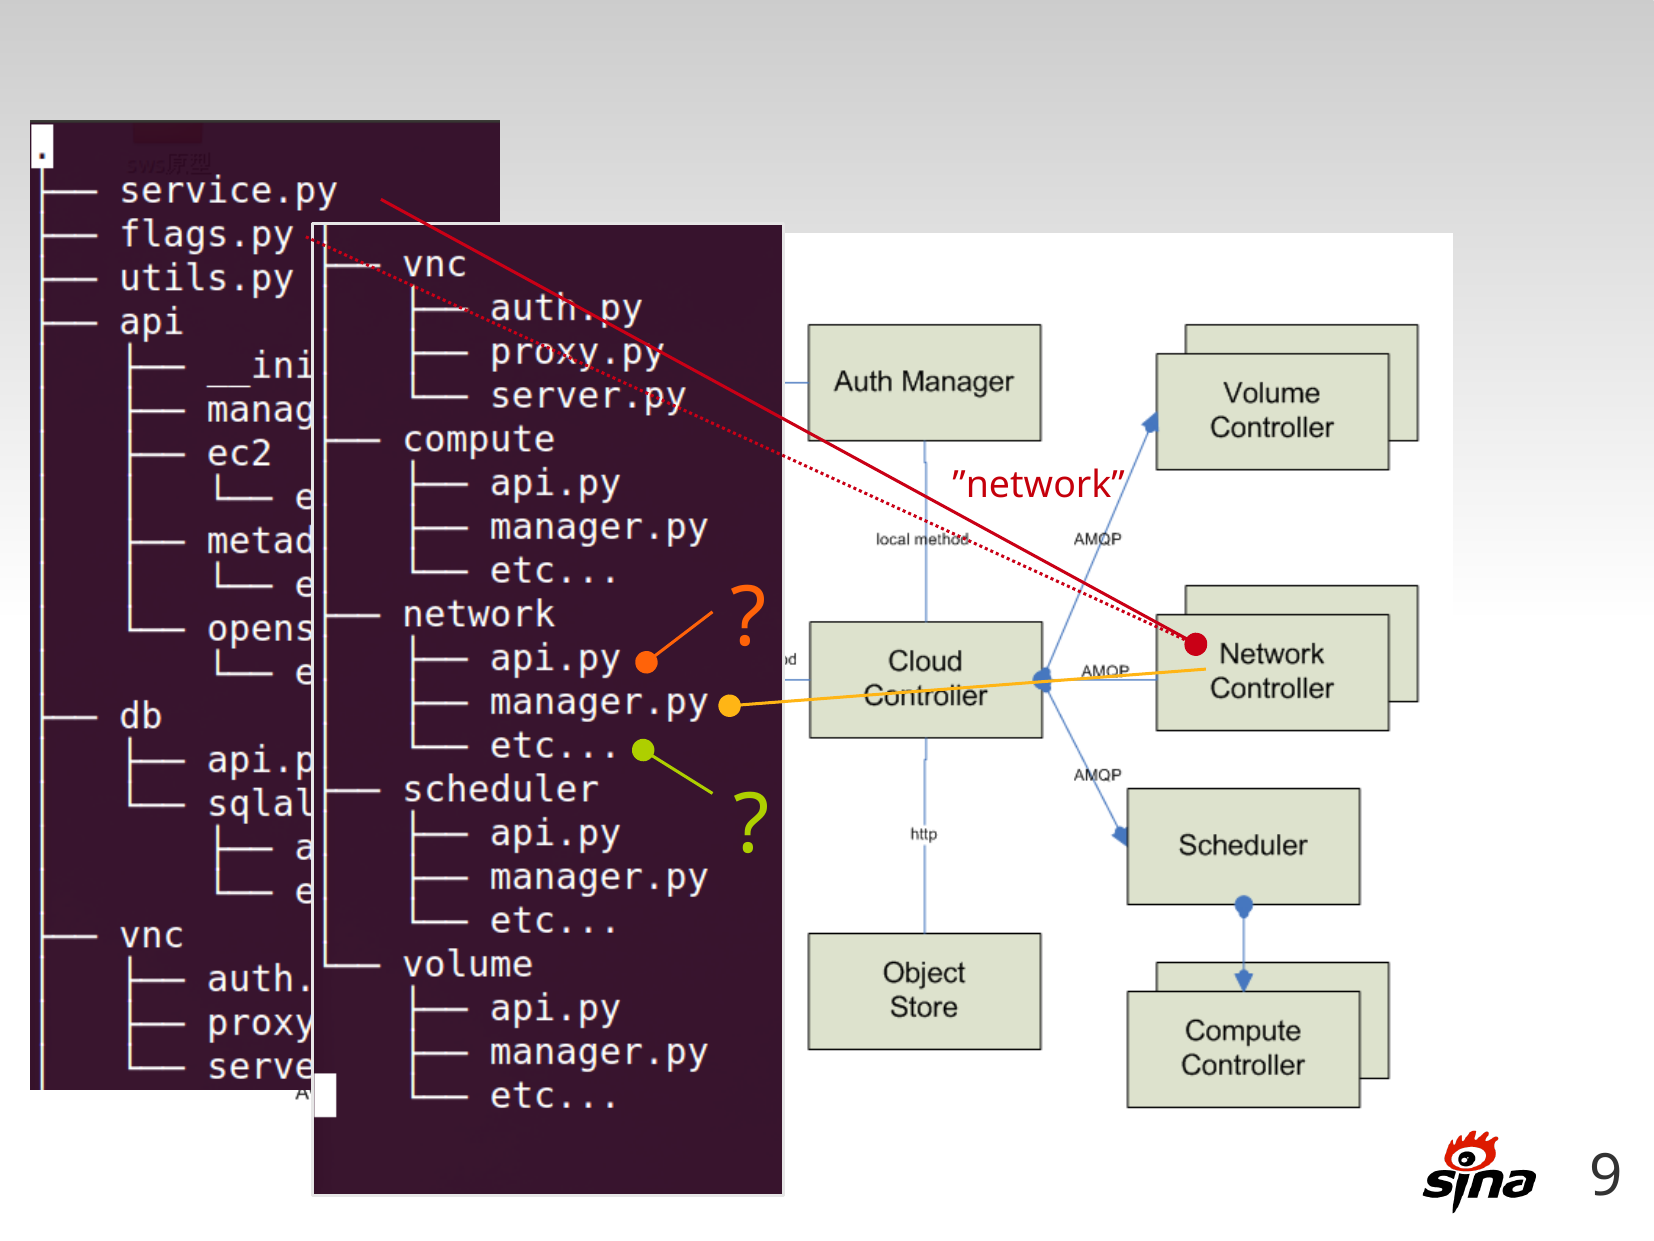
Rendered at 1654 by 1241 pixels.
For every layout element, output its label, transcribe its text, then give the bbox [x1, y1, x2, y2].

text_box ? [718, 756, 803, 865]
picture [785, 233, 1564, 1241]
text_box ? [715, 548, 800, 657]
text_box ”network” [937, 450, 1238, 507]
picture [313, 225, 783, 1194]
picture [30, 120, 500, 1133]
picture [433, 225, 783, 416]
